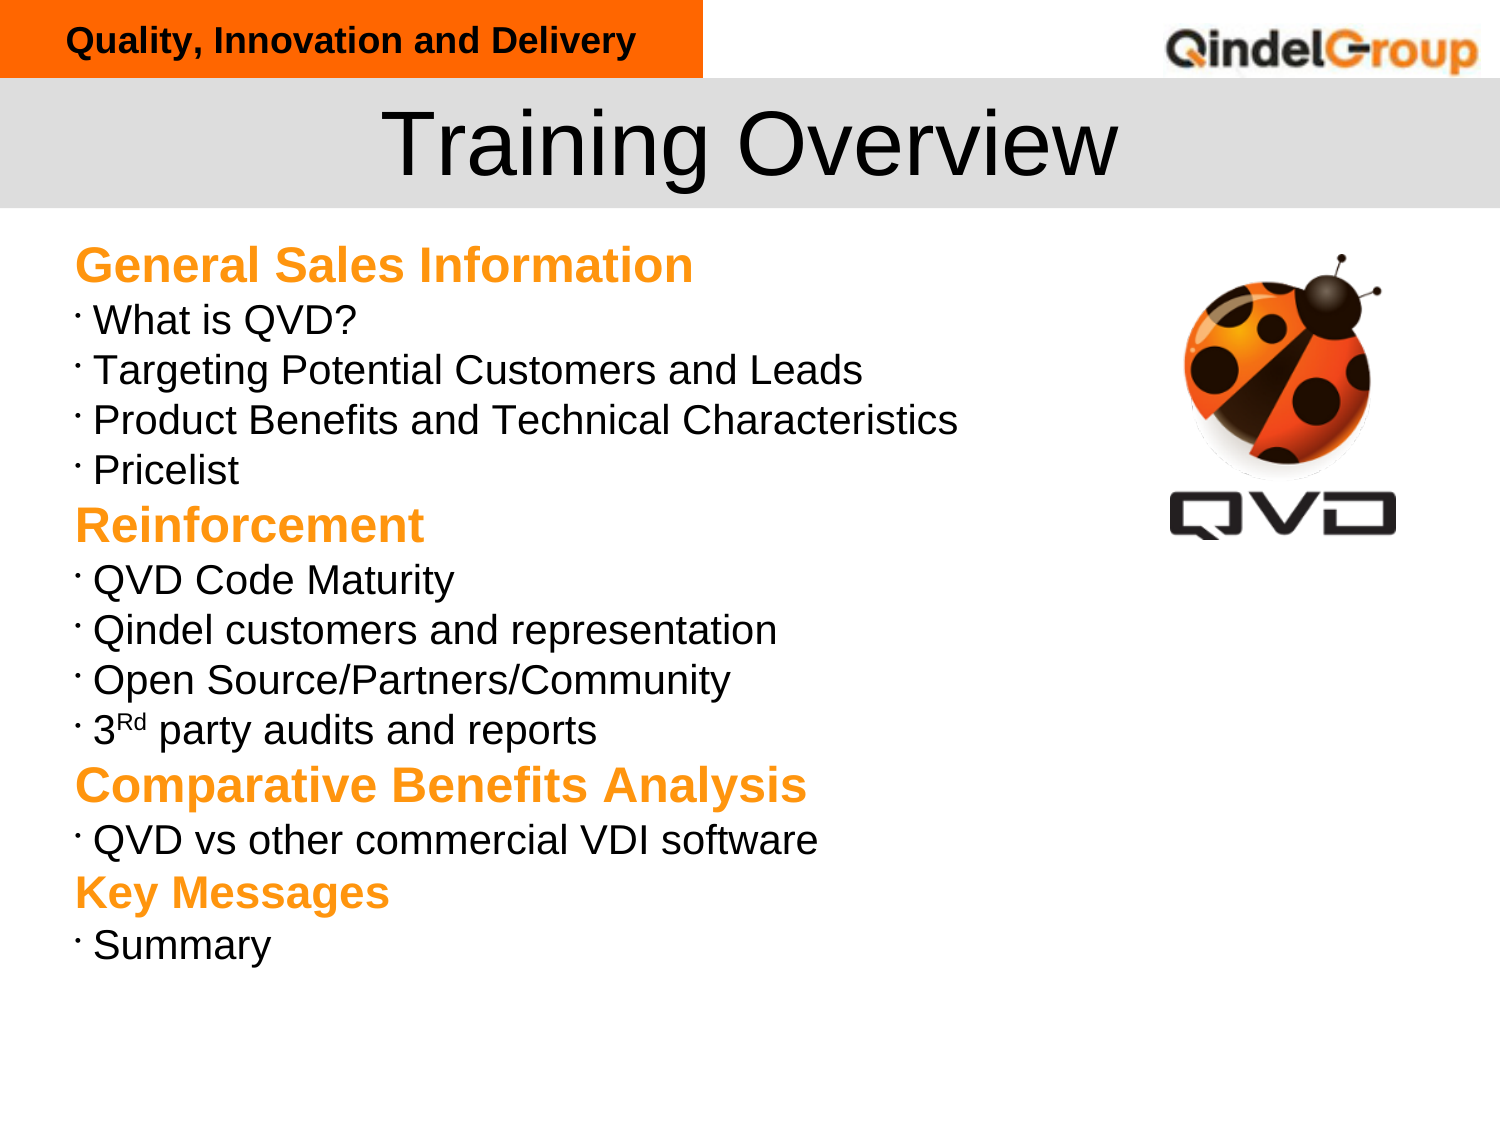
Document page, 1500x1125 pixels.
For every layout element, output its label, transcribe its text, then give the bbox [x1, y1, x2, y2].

picture [1163, 23, 1481, 78]
text_box General Sales Information What is QVD? Targeting Potential Customers and Leads Product Benefits and Technical Characteristics Pricelist Reinforcement QVD Code Maturity Qindel customers and representation Open Source/Partners/Community 3Rd party audits and reports Comparative Benefits Analysis QVD vs other commercial VDI software Key Messages Summary [60, 224, 1426, 1026]
picture [1170, 254, 1396, 540]
title Training Overview [75, 45, 1426, 224]
